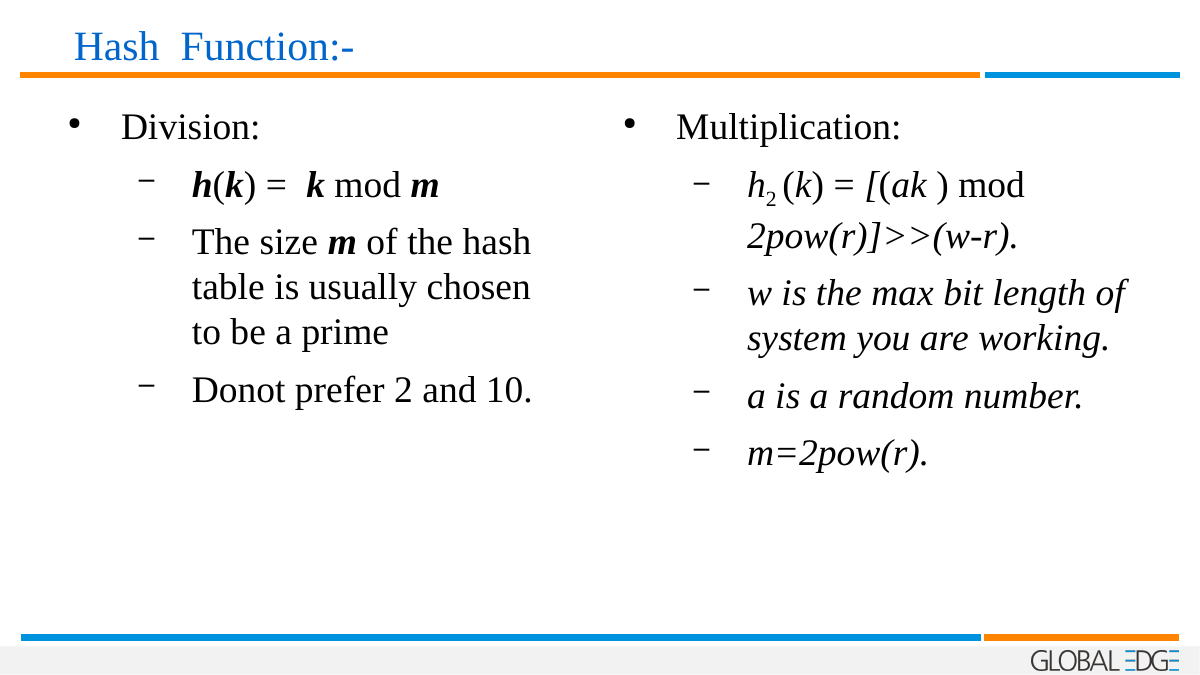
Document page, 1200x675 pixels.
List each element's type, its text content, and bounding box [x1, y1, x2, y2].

picture [1031, 650, 1179, 671]
title Hash Function:- [23, 0, 1170, 77]
list Division: h(k) = k mod m The size m of the hash table is usually chosen to be a prime Donot prefer 2 and 10. [35, 94, 560, 603]
list Multiplication: h2 (k) = [(ak ) mod 2pow(r)]>>(w-r). w is the max bit length of system you are working. a is a random number. m=2pow(r). [590, 94, 1158, 615]
